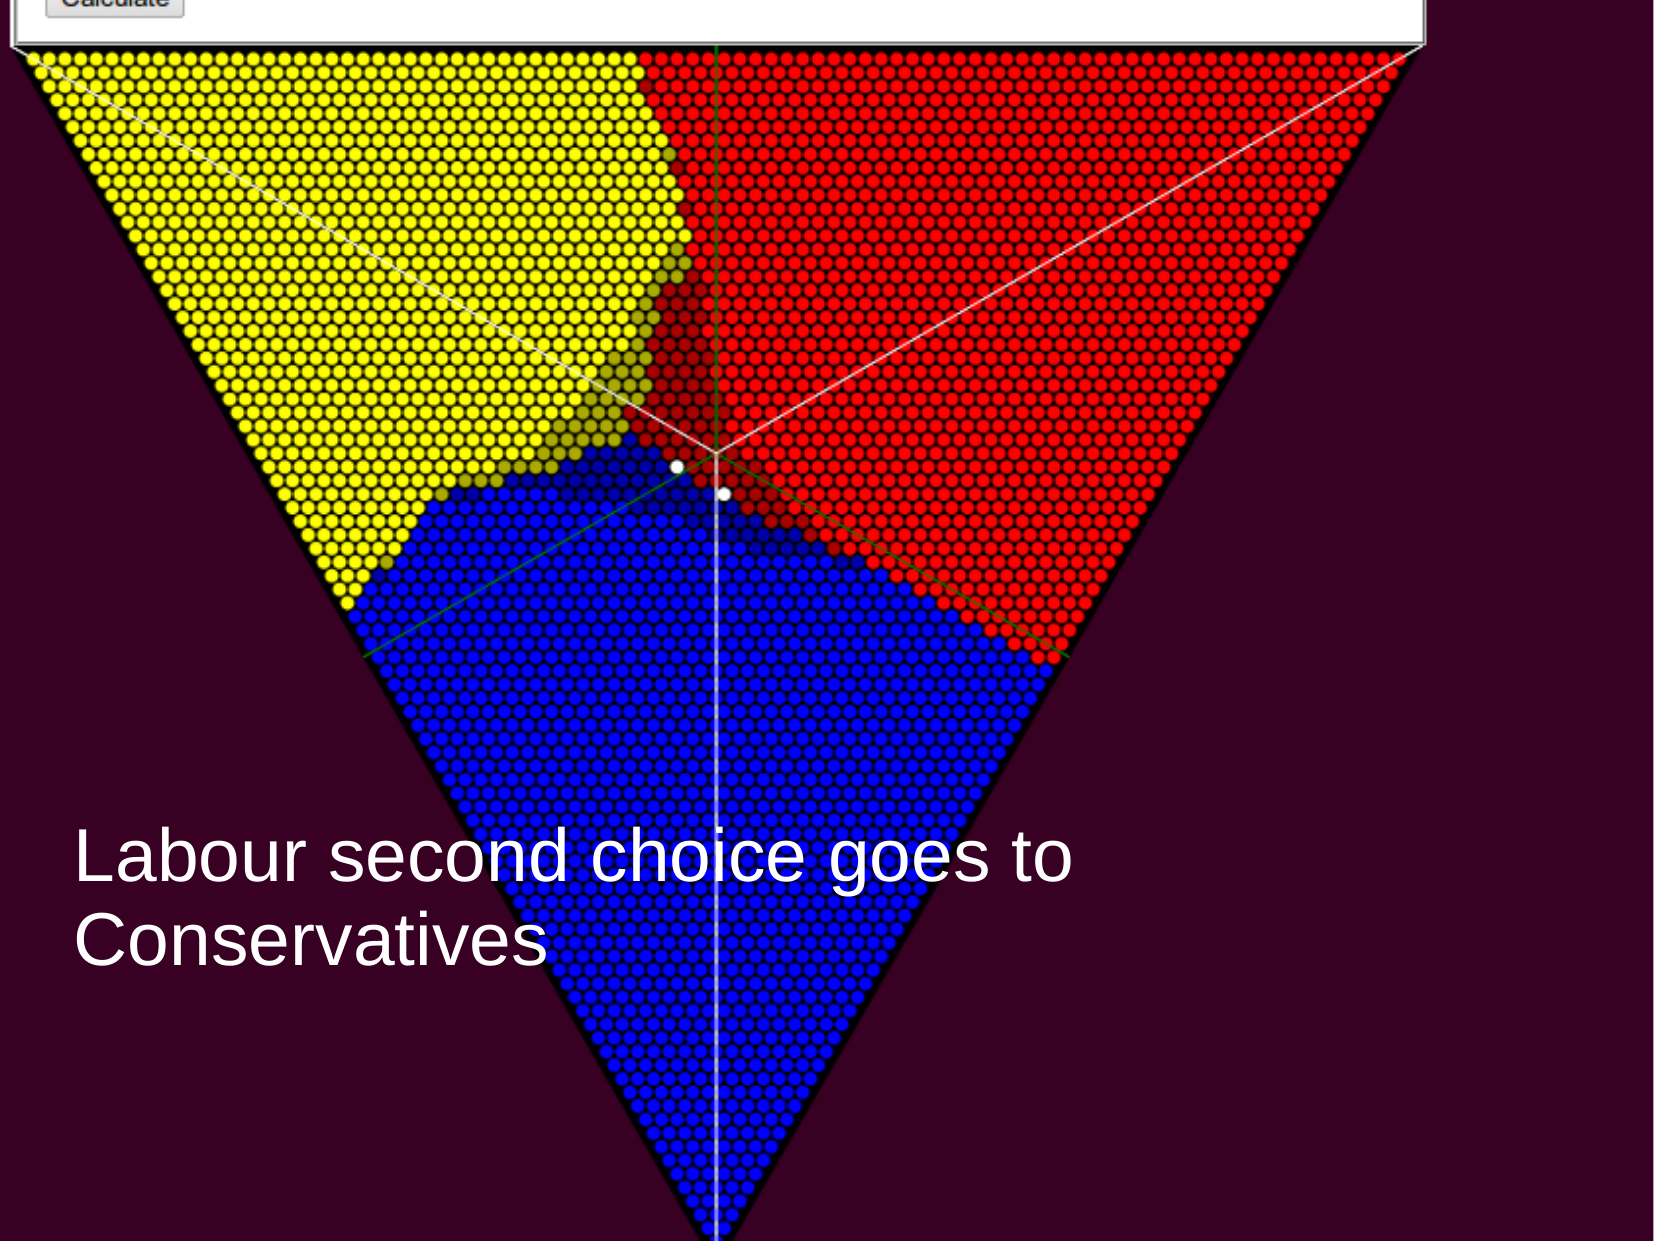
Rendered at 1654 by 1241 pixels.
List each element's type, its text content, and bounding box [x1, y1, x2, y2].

picture [0, 0, 1654, 1241]
text_box Labour second choice goes to Conservatives [59, 805, 1565, 1034]
